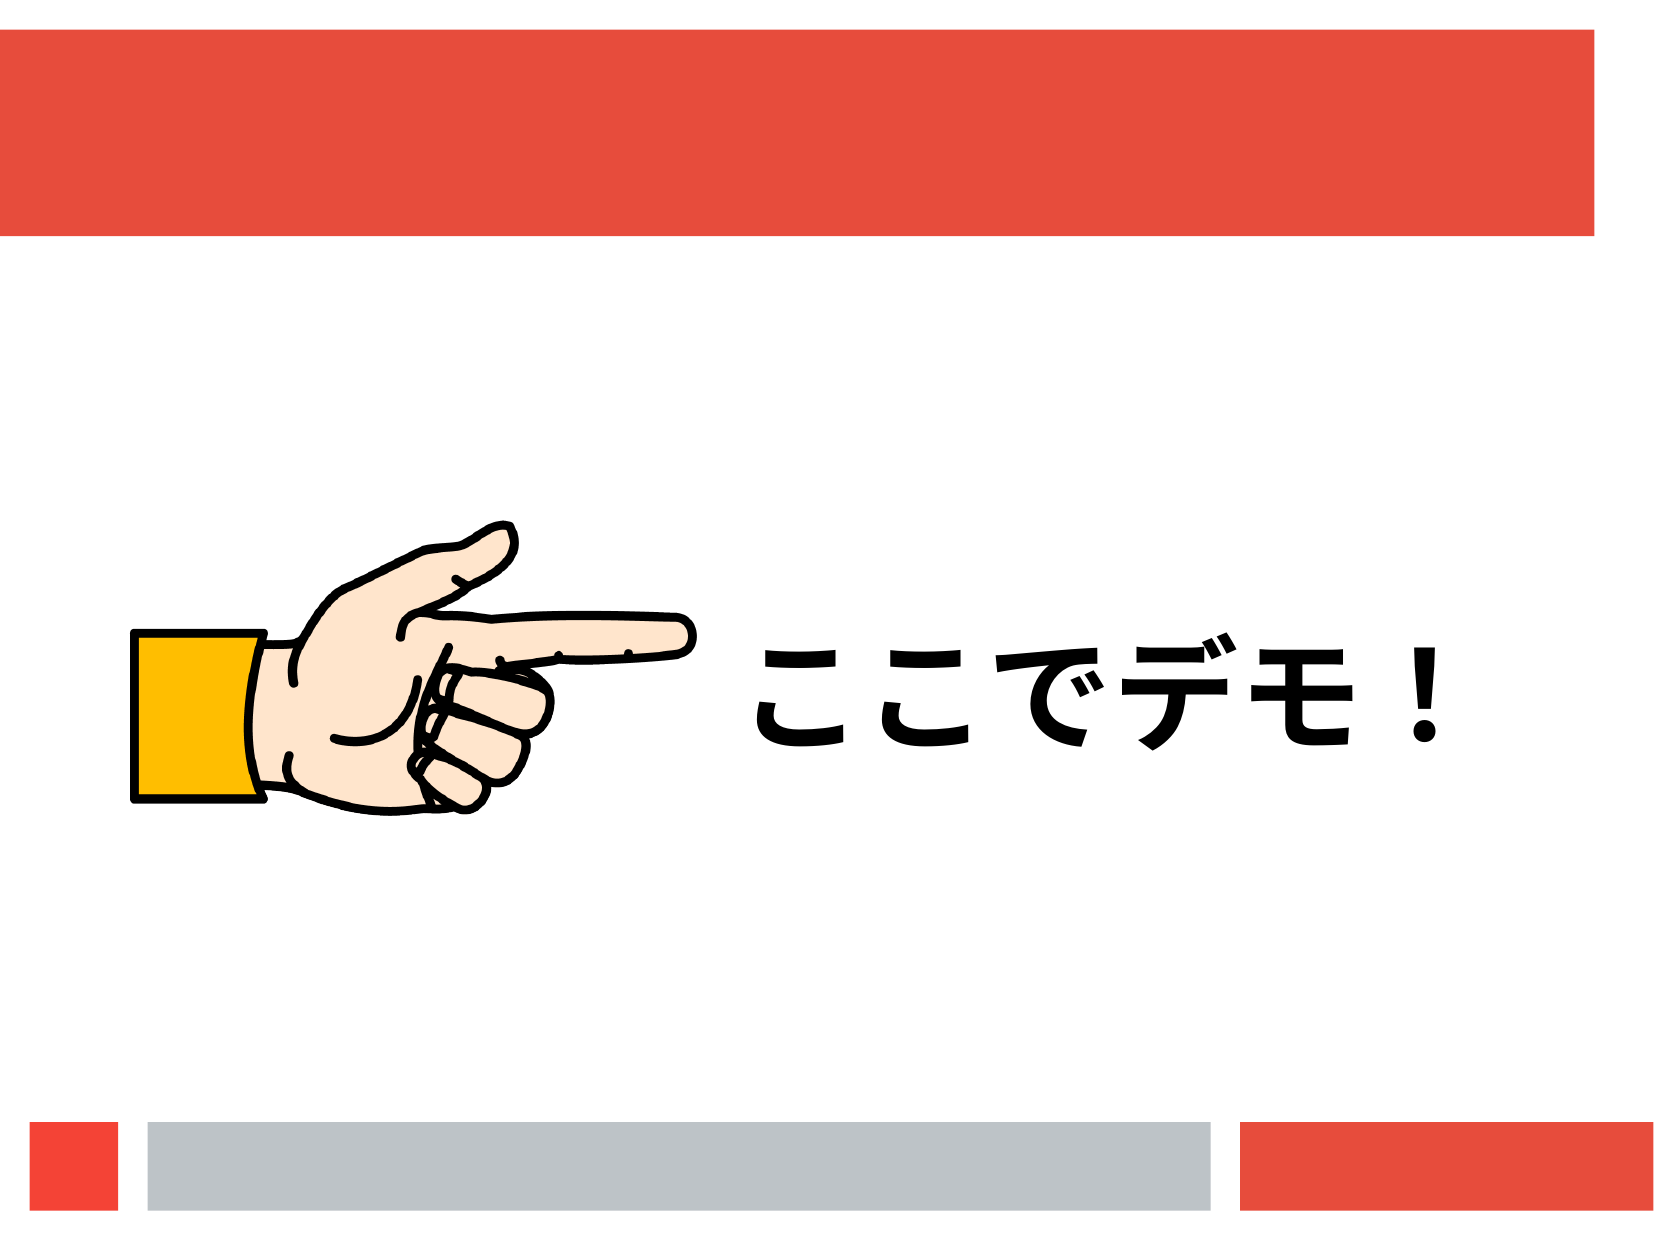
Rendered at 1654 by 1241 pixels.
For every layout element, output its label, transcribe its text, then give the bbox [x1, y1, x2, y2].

picture [129, 520, 697, 816]
title ここでデモ！ [738, 596, 1625, 745]
